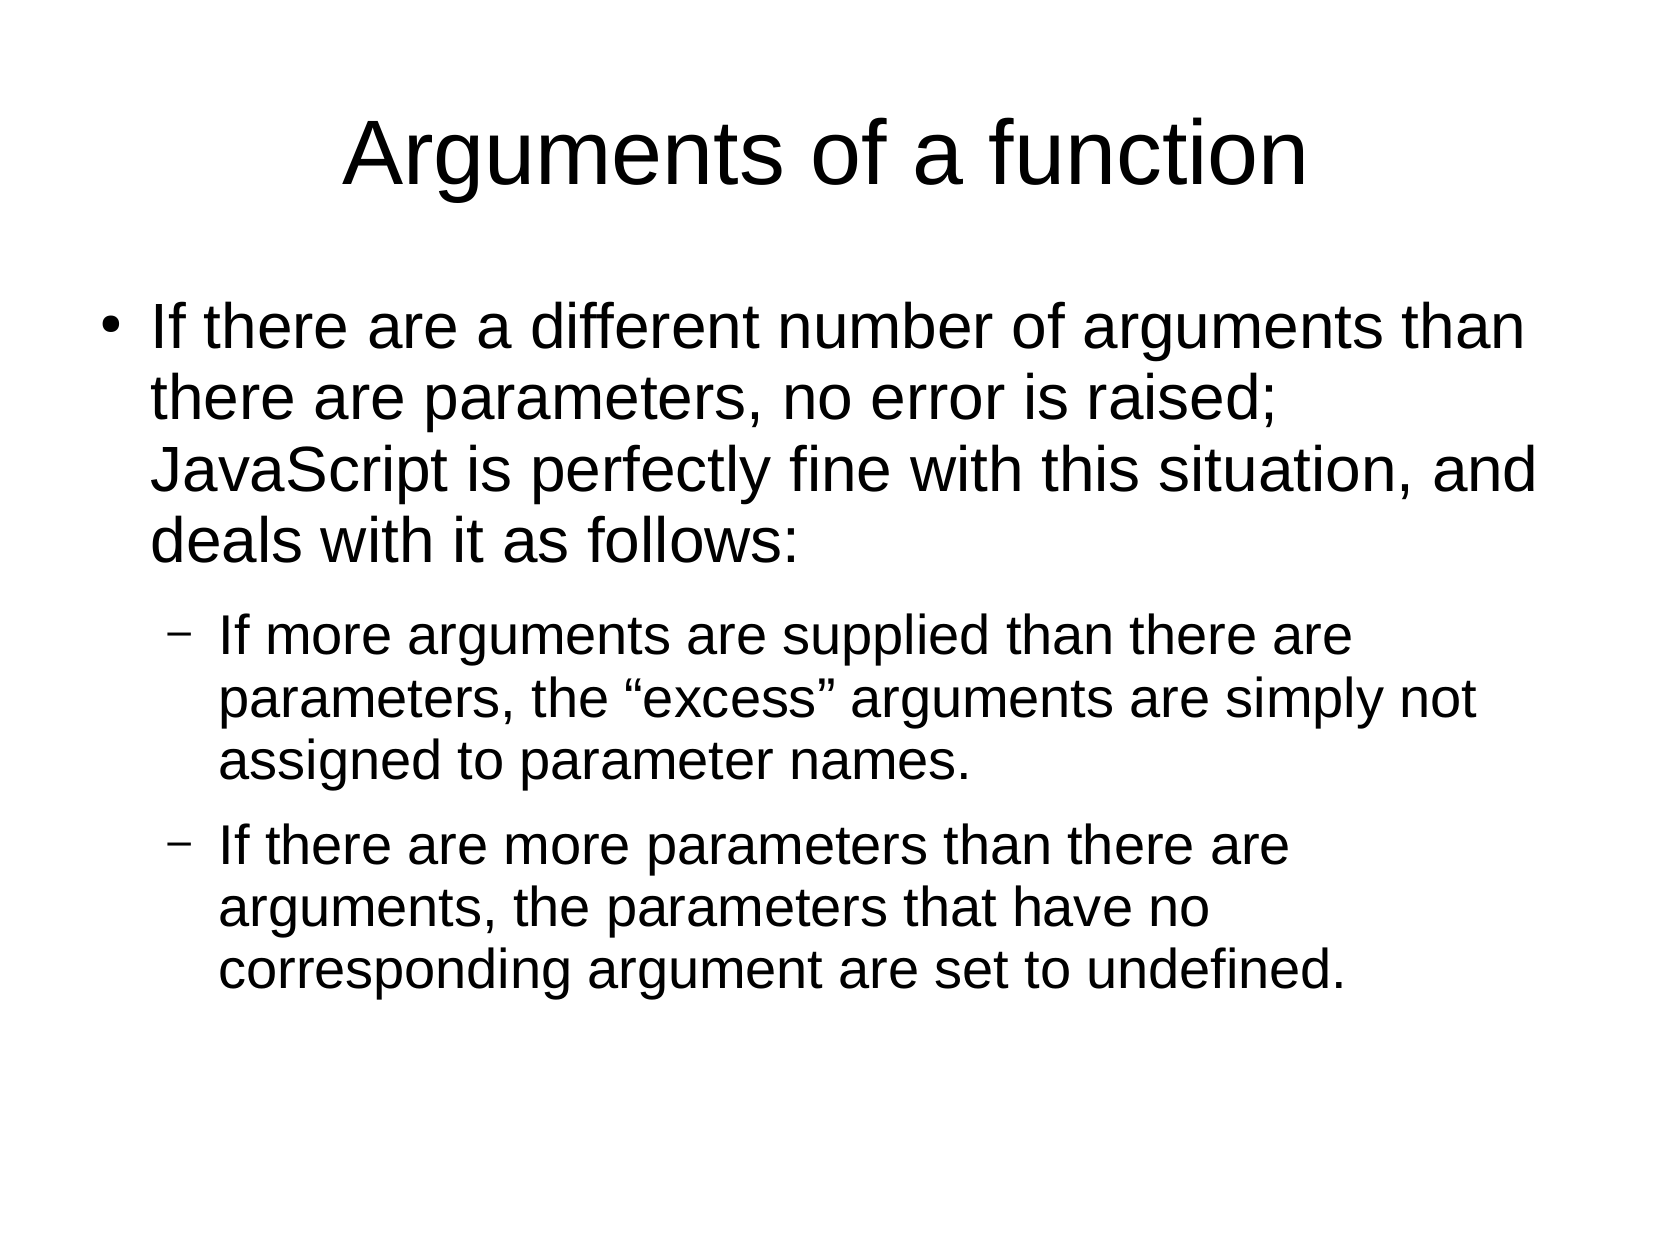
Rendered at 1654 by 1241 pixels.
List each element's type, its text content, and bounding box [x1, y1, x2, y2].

list If there are a different number of arguments than there are parameters, no error is raised; JavaScript is perfectly fine with this situation, and deals with it as follows: If more arguments are supplied than there are parameters, the “excess” arguments are simply not assigned to parameter names. If there are more parameters than there are arguments, the parameters that have no corresponding argument are set to undefined. [82, 290, 1571, 1010]
title Arguments of a function [82, 49, 1571, 257]
